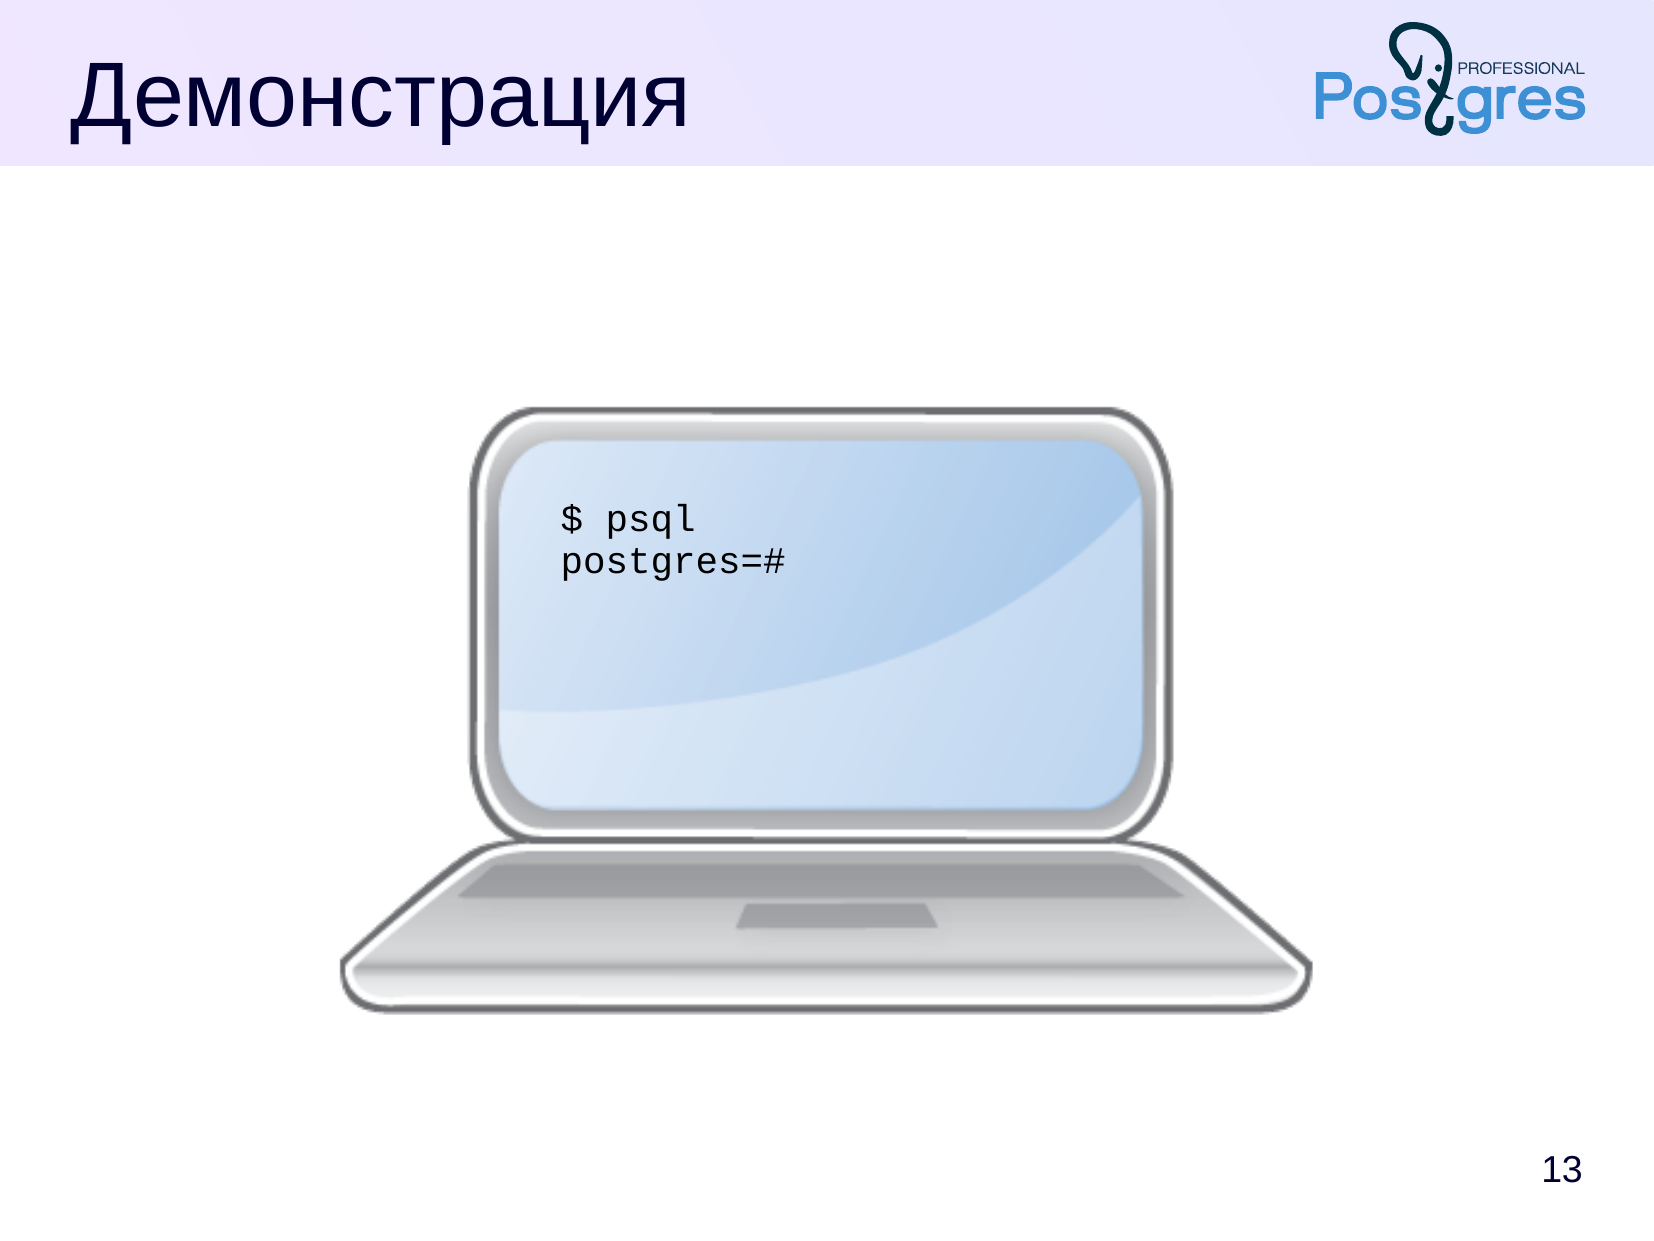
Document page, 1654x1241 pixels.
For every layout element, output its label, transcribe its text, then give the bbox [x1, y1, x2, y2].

picture [298, 365, 1356, 1058]
title Демонстрация [70, 43, 1241, 147]
